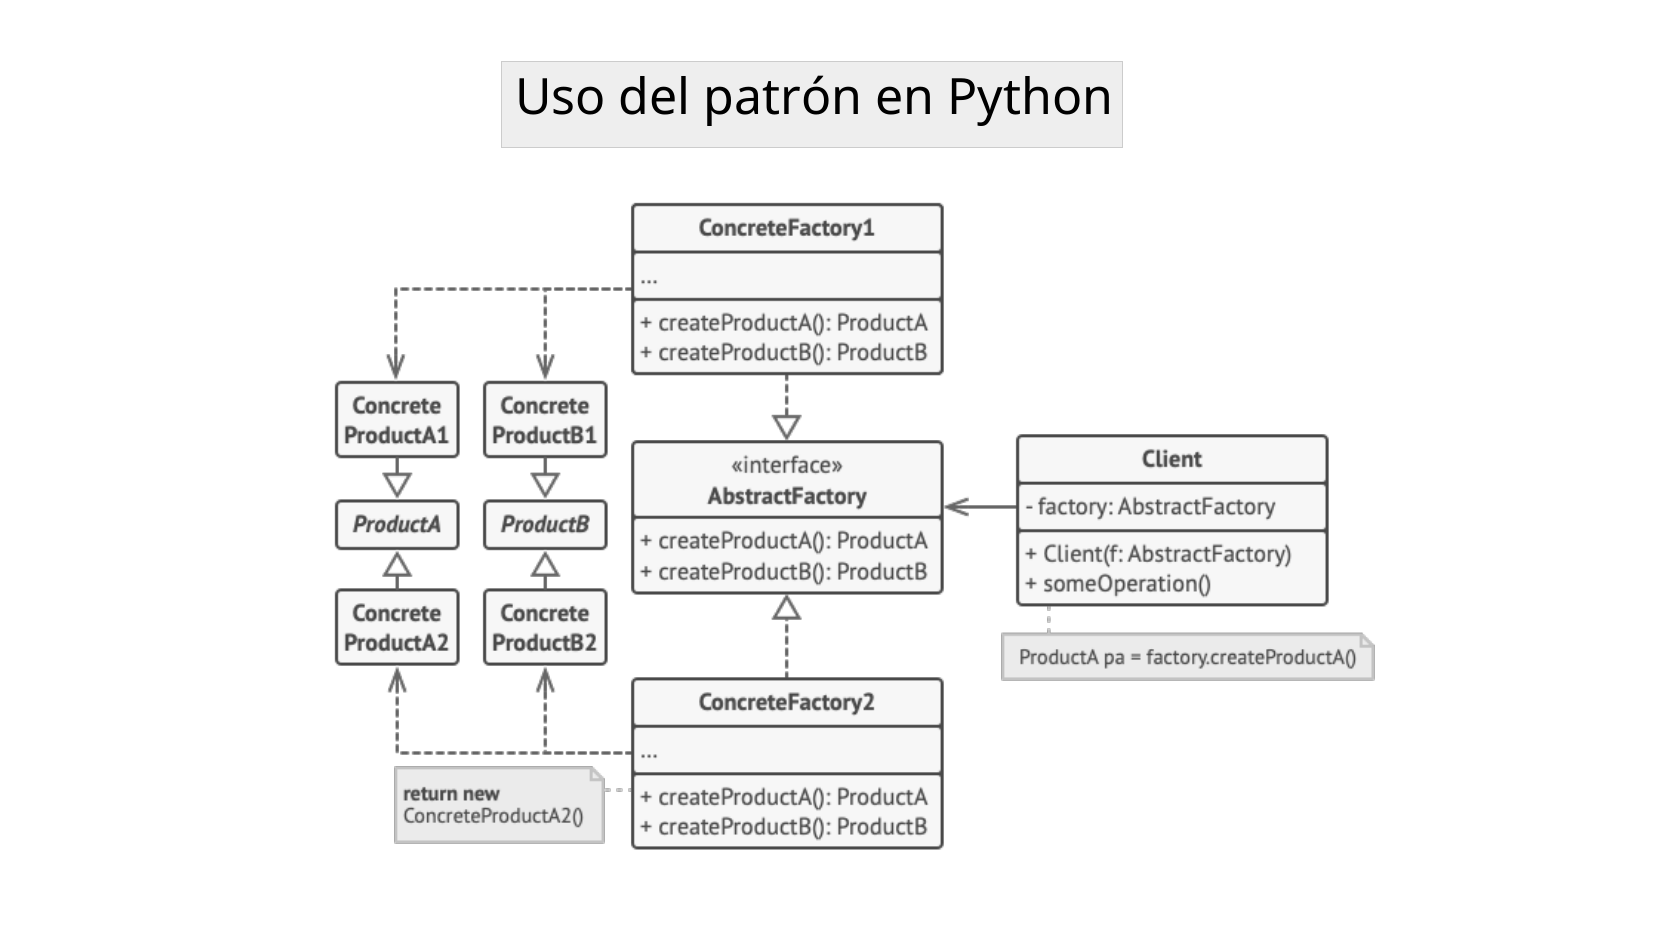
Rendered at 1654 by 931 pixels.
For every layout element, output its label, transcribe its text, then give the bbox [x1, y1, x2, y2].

picture [322, 190, 1388, 857]
text_box Uso del patrón en Python [501, 61, 1123, 148]
